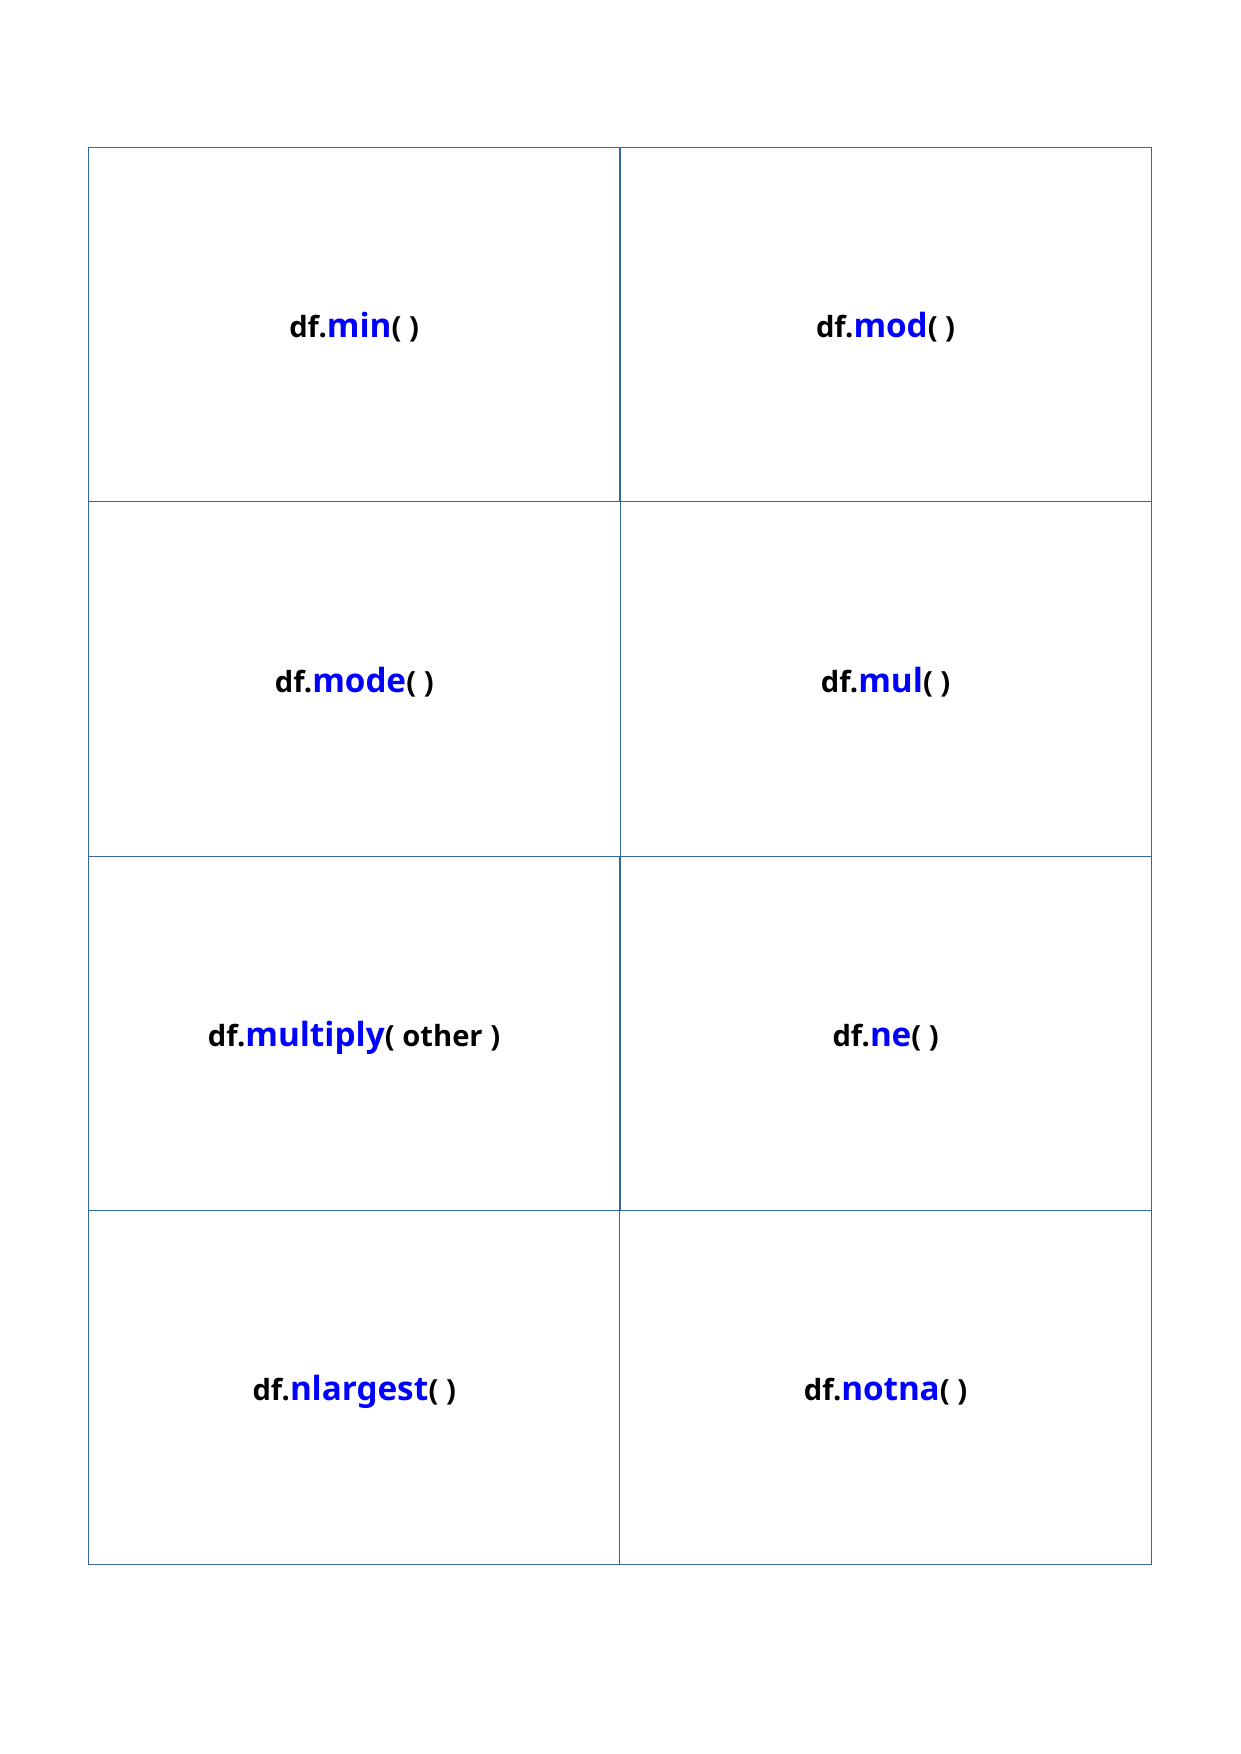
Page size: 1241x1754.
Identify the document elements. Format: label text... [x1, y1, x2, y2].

text_box df.mode( ) [88, 501, 620, 856]
text_box df.mul( ) [620, 501, 1152, 856]
text_box df.multiply( other ) [88, 856, 620, 1210]
text_box df.ne( ) [620, 856, 1152, 1210]
text_box df.notna( ) [619, 1210, 1152, 1565]
text_box df.min( ) [88, 147, 620, 501]
text_box df.nlargest( ) [88, 1210, 619, 1565]
text_box df.mod( ) [620, 147, 1152, 501]
